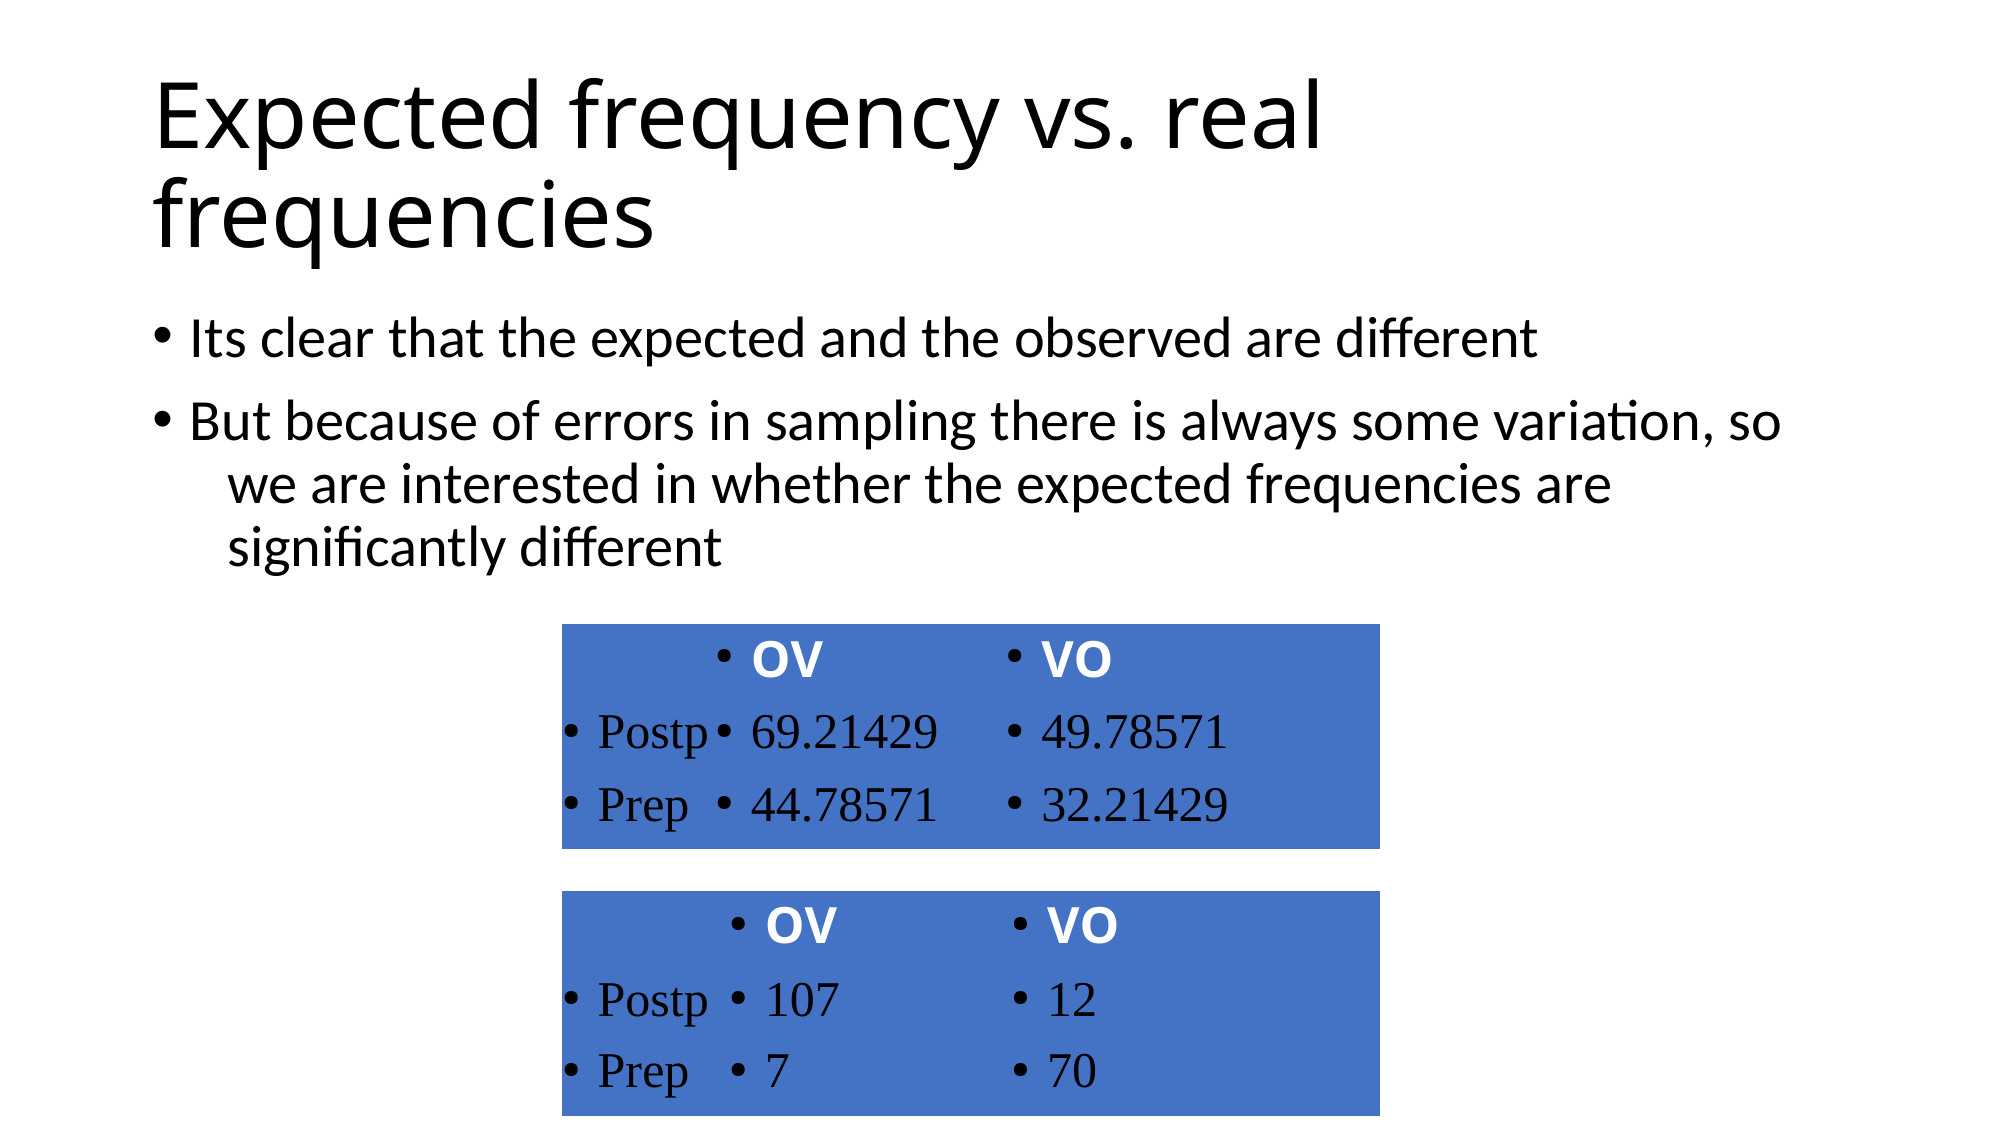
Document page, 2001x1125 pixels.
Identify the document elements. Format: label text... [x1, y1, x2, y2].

table_header VO [1006, 624, 1380, 704]
table_cell Prep [562, 1043, 729, 1116]
table_header [562, 891, 729, 971]
table_header OV [715, 624, 1006, 704]
table_cell 49.78571 [1006, 704, 1380, 776]
list Its clear that the expected and the observed are different But because of errors in sampling there is always some variation, so we are interested in whether the expected frequencies are significantly different [137, 299, 1863, 1014]
table_cell 69.21429 [715, 704, 1006, 776]
table_cell 70 [1012, 1043, 1380, 1116]
table_cell 32.21429 [1006, 776, 1380, 849]
table_cell 12 [1012, 971, 1380, 1043]
table_cell Prep [562, 776, 715, 849]
table_cell Postp [562, 971, 729, 1043]
table_cell Postp [562, 704, 715, 776]
title Expected frequency vs. real frequencies [137, 59, 1863, 278]
table_header VO [1012, 891, 1380, 971]
table_header OV [729, 891, 1012, 971]
table_cell 7 [729, 1043, 1012, 1116]
table_header [562, 624, 715, 704]
table_cell 107 [729, 971, 1012, 1043]
table_cell 44.78571 [715, 776, 1006, 849]
